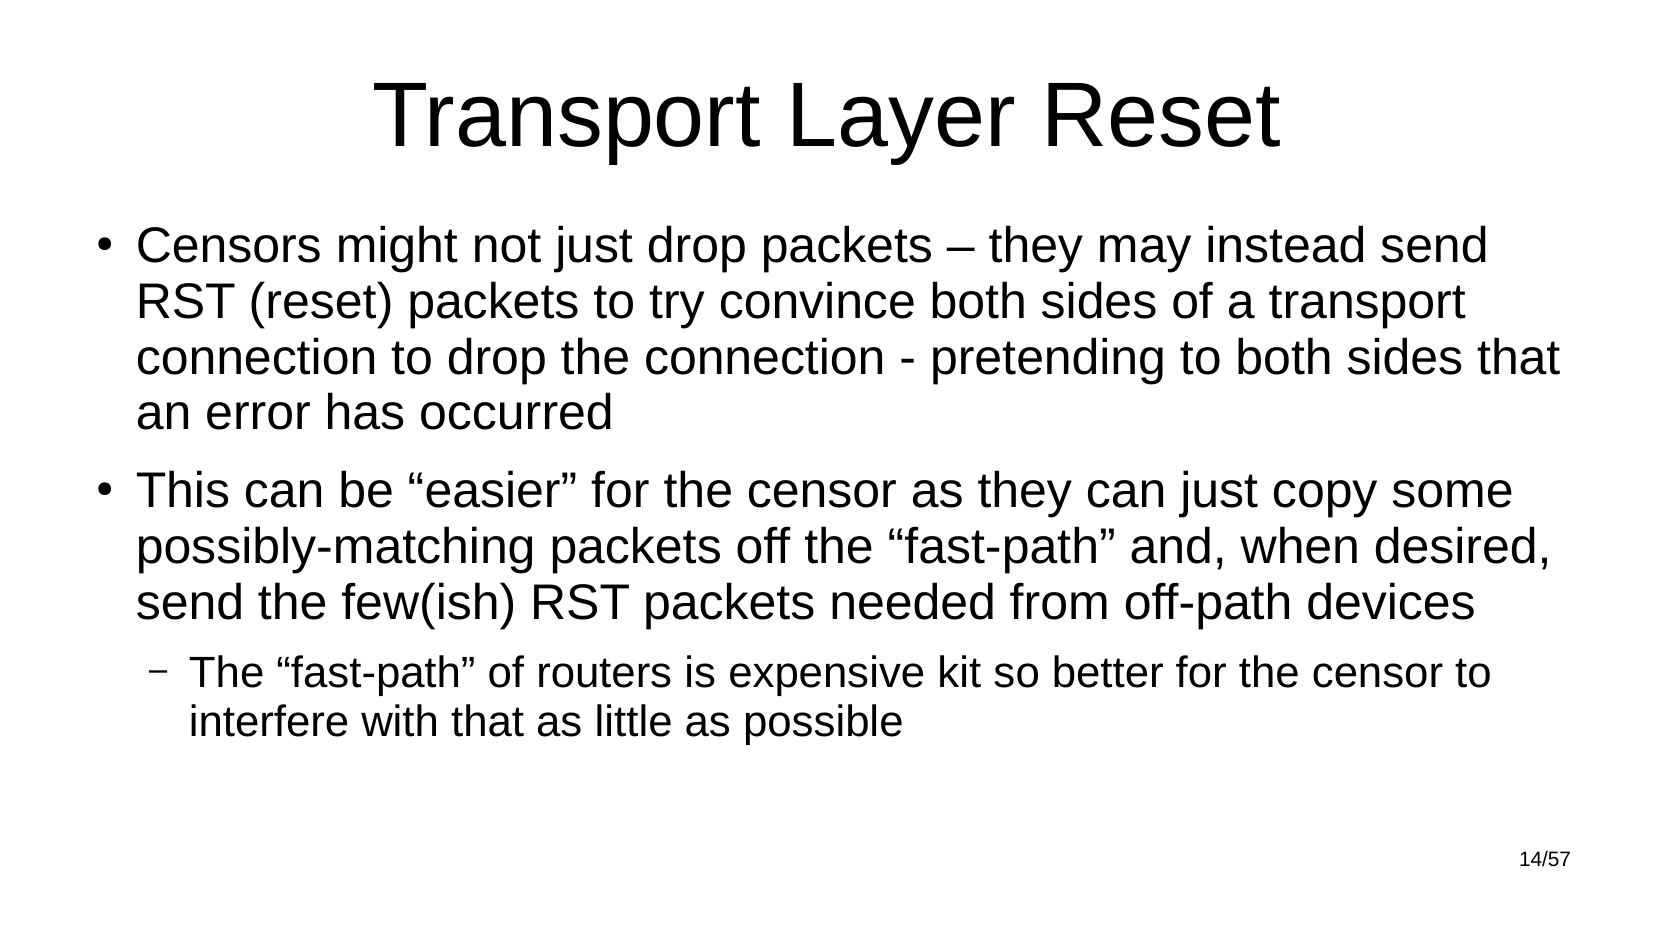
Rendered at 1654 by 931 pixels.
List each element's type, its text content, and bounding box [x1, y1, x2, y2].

list Censors might not just drop packets – they may instead send RST (reset) packets to try convince both sides of a transport connection to drop the connection - pretending to both sides that an error has occurred This can be “easier” for the censor as they can just copy some possibly-matching packets off the “fast-path” and, when desired, send the few(ish) RST packets needed from off-path devices The “fast-path” of routers is expensive kit so better for the censor to interfere with that as little as possible [82, 217, 1571, 758]
title Transport Layer Reset [82, 37, 1571, 193]
